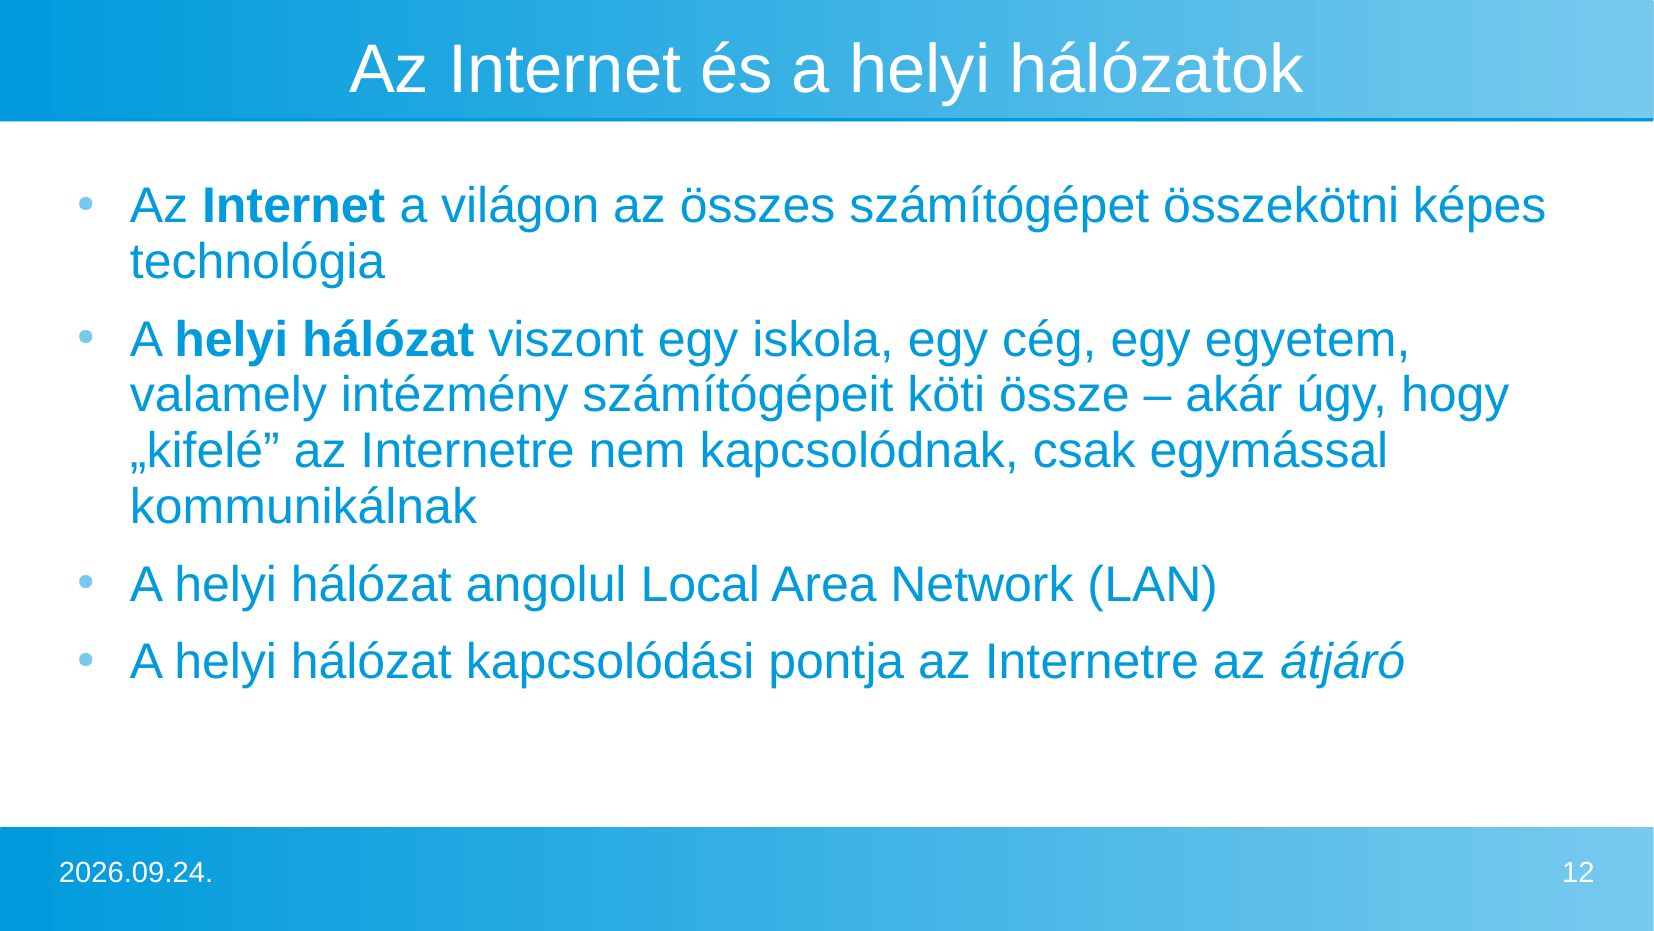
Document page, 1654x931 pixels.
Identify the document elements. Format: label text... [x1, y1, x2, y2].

list Az Internet a világon az összes számítógépet összekötni képes technológia A helyi hálózat viszont egy iskola, egy cég, egy egyetem, valamely intézmény számítógépeit köti össze – akár úgy, hogy „kifelé” az Internetre nem kapcsolódnak, csak egymással kommunikálnak A helyi hálózat angolul Local Area Network (LAN) A helyi hálózat kapcsolódási pontja az Internetre az átjáró [59, 177, 1595, 768]
title Az Internet és a helyi hálózatok [59, 29, 1595, 108]
